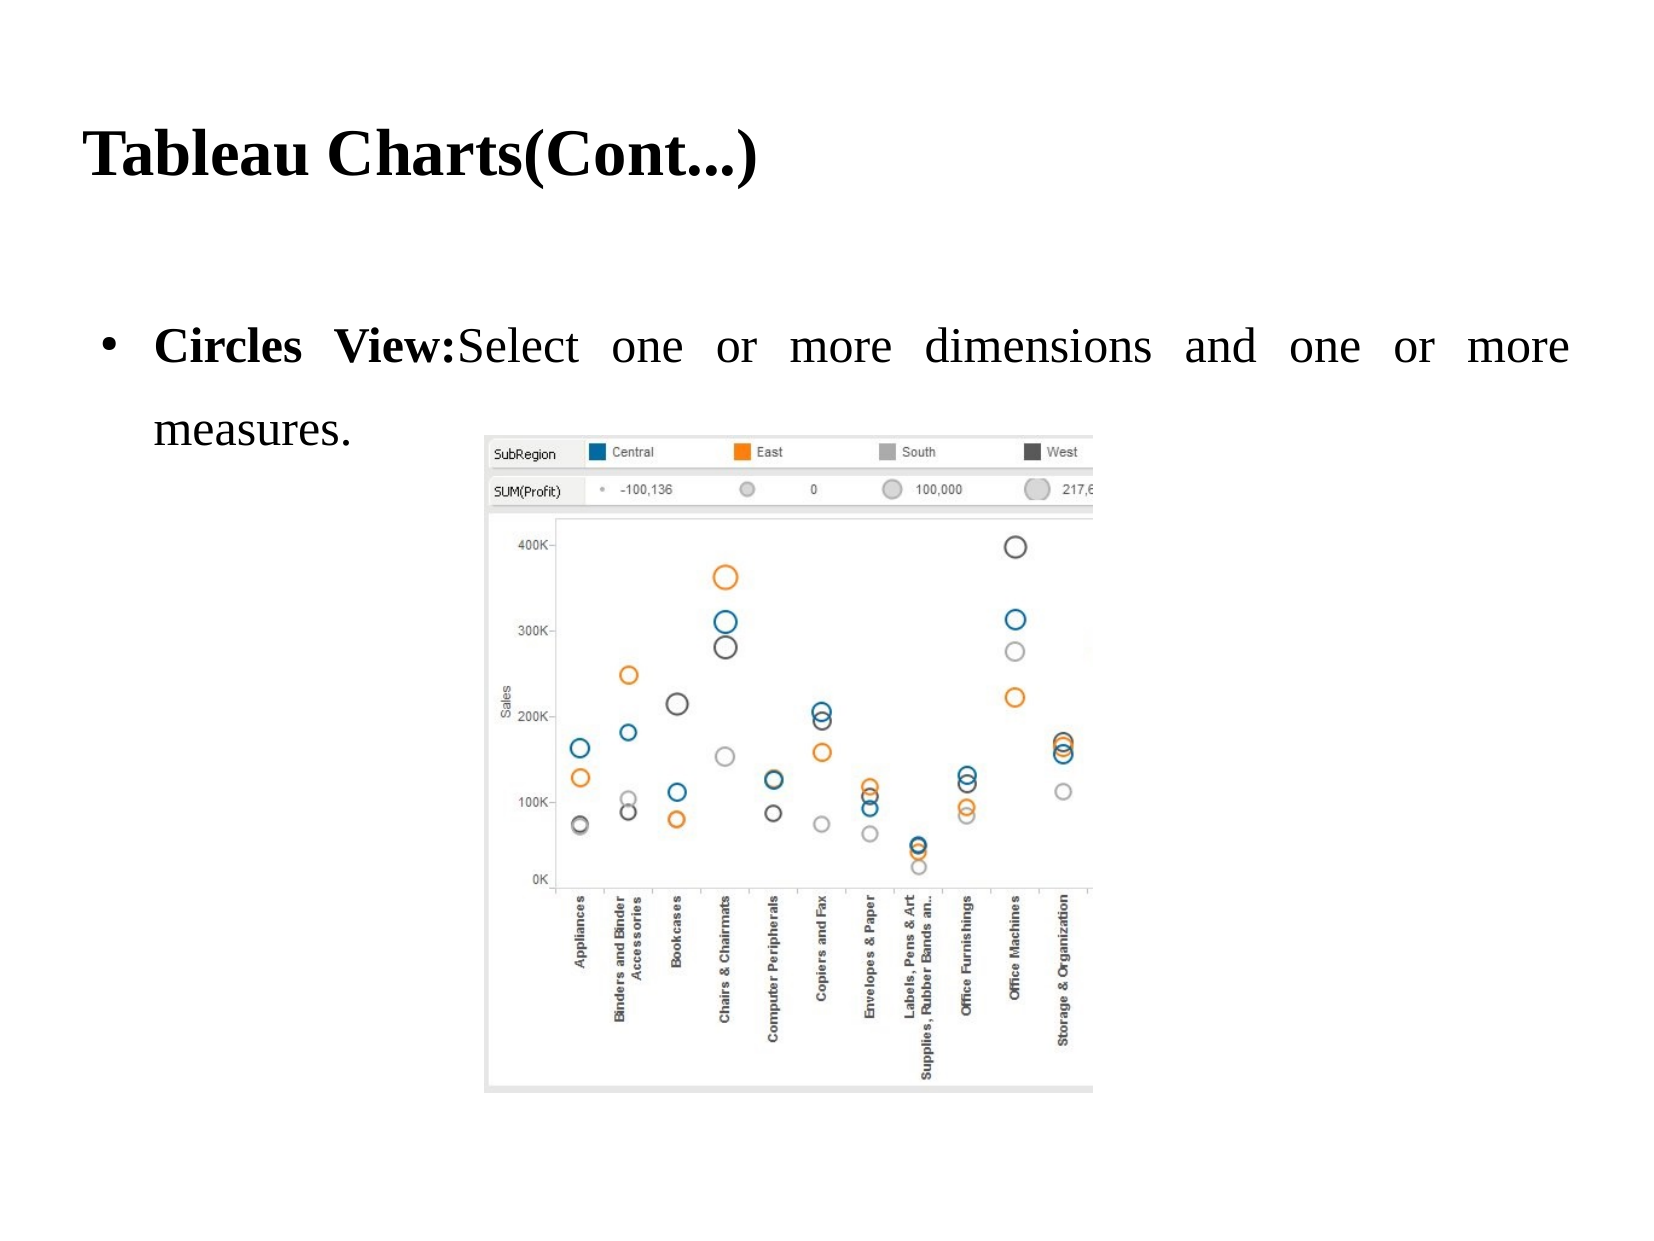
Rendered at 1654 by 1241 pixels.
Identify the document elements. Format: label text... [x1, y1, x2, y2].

picture [484, 435, 1093, 1093]
list Circles View:Select one or more dimensions and one or more measures. [82, 290, 1571, 1010]
title Tableau Charts(Cont...) [82, 49, 1571, 257]
